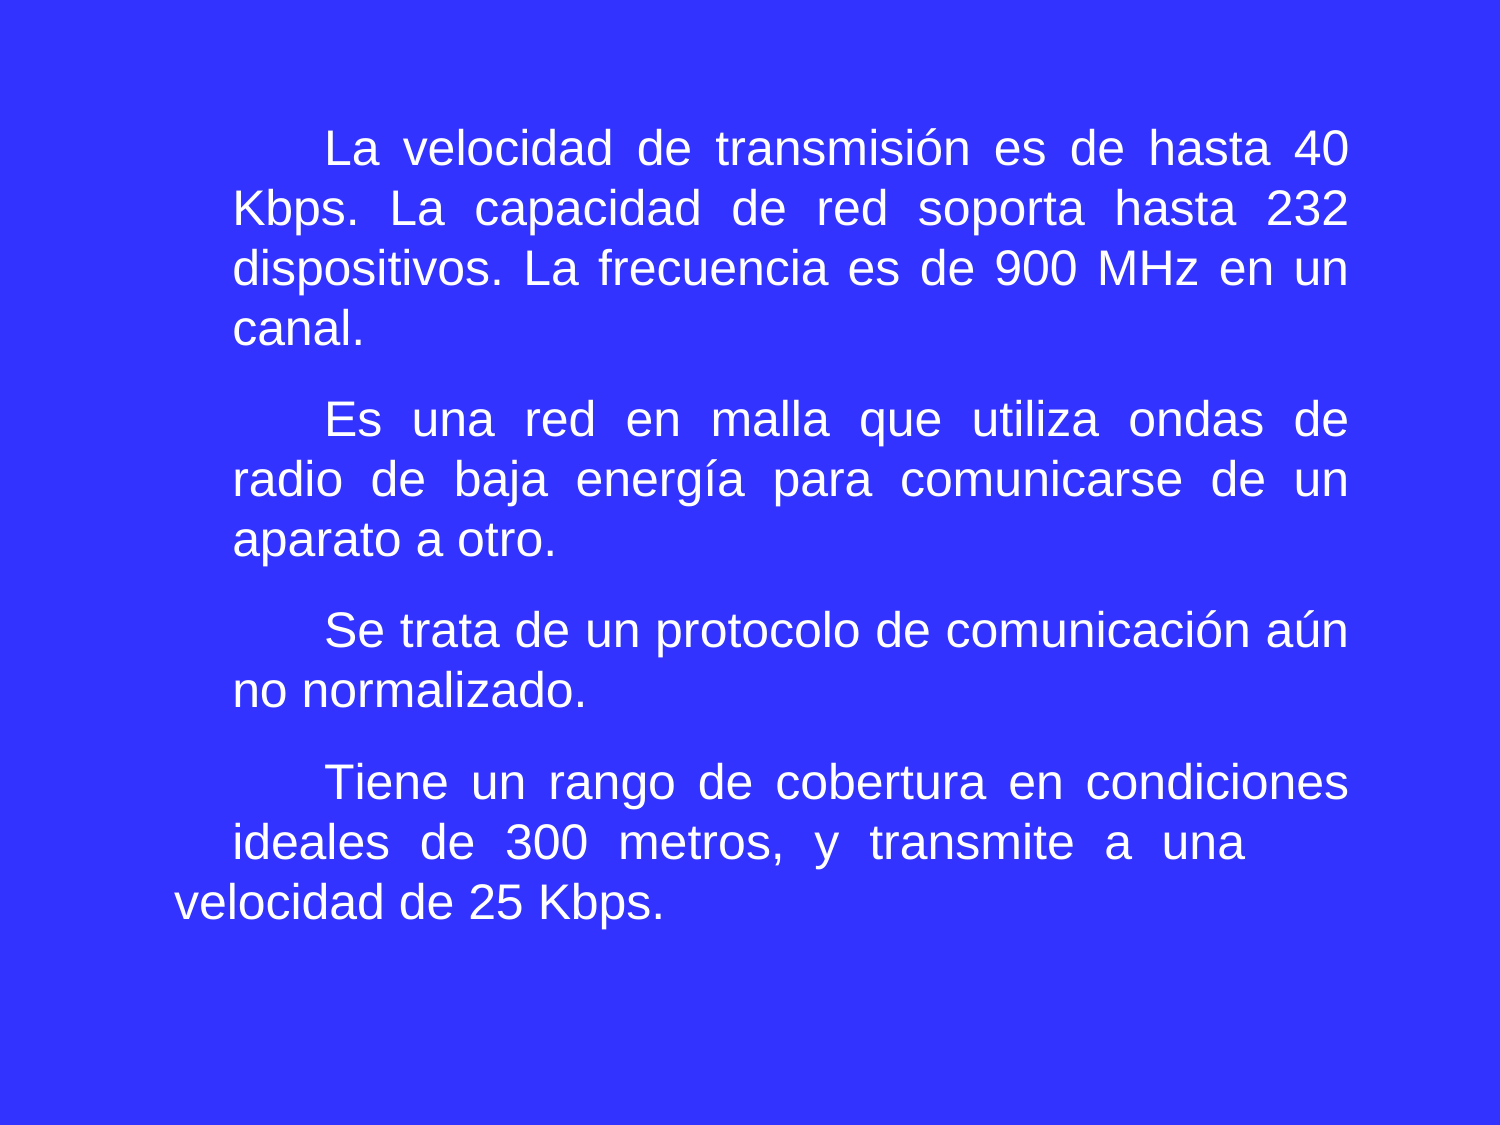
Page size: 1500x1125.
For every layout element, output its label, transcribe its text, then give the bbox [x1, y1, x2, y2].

text_box La velocidad de transmisión es de hasta 40 Kbps. La capacidad de red soporta hasta 232 dispositivos. La frecuencia es de 900 MHz en un canal. Es una red en malla que utiliza ondas de radio de baja energía para comunicarse de un aparato a otro. Se trata de un protocolo de comunicación aún no normalizado. Tiene un rango de cobertura en condiciones ideales de 300 metros, y transmite a una velocidad de 25 Kbps. [159, 107, 1365, 938]
